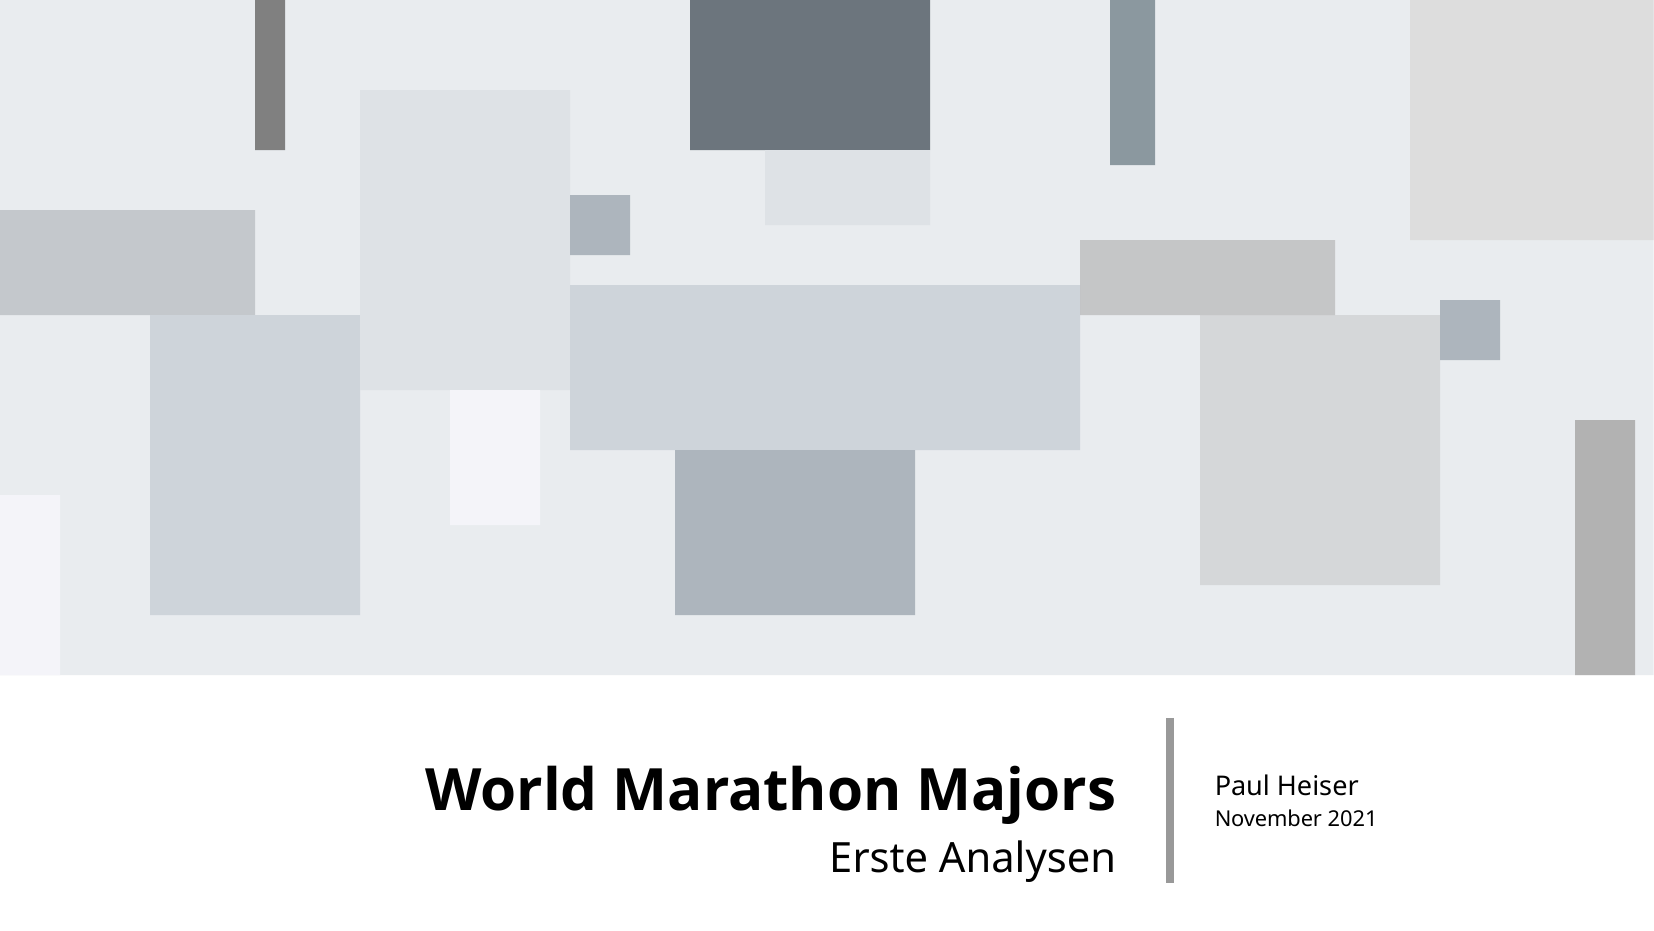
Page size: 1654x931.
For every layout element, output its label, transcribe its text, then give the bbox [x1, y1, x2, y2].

text_box World Marathon Majors Erste Analysen [177, 740, 1131, 886]
text_box Paul Heiser November 2021 [1200, 759, 1591, 841]
